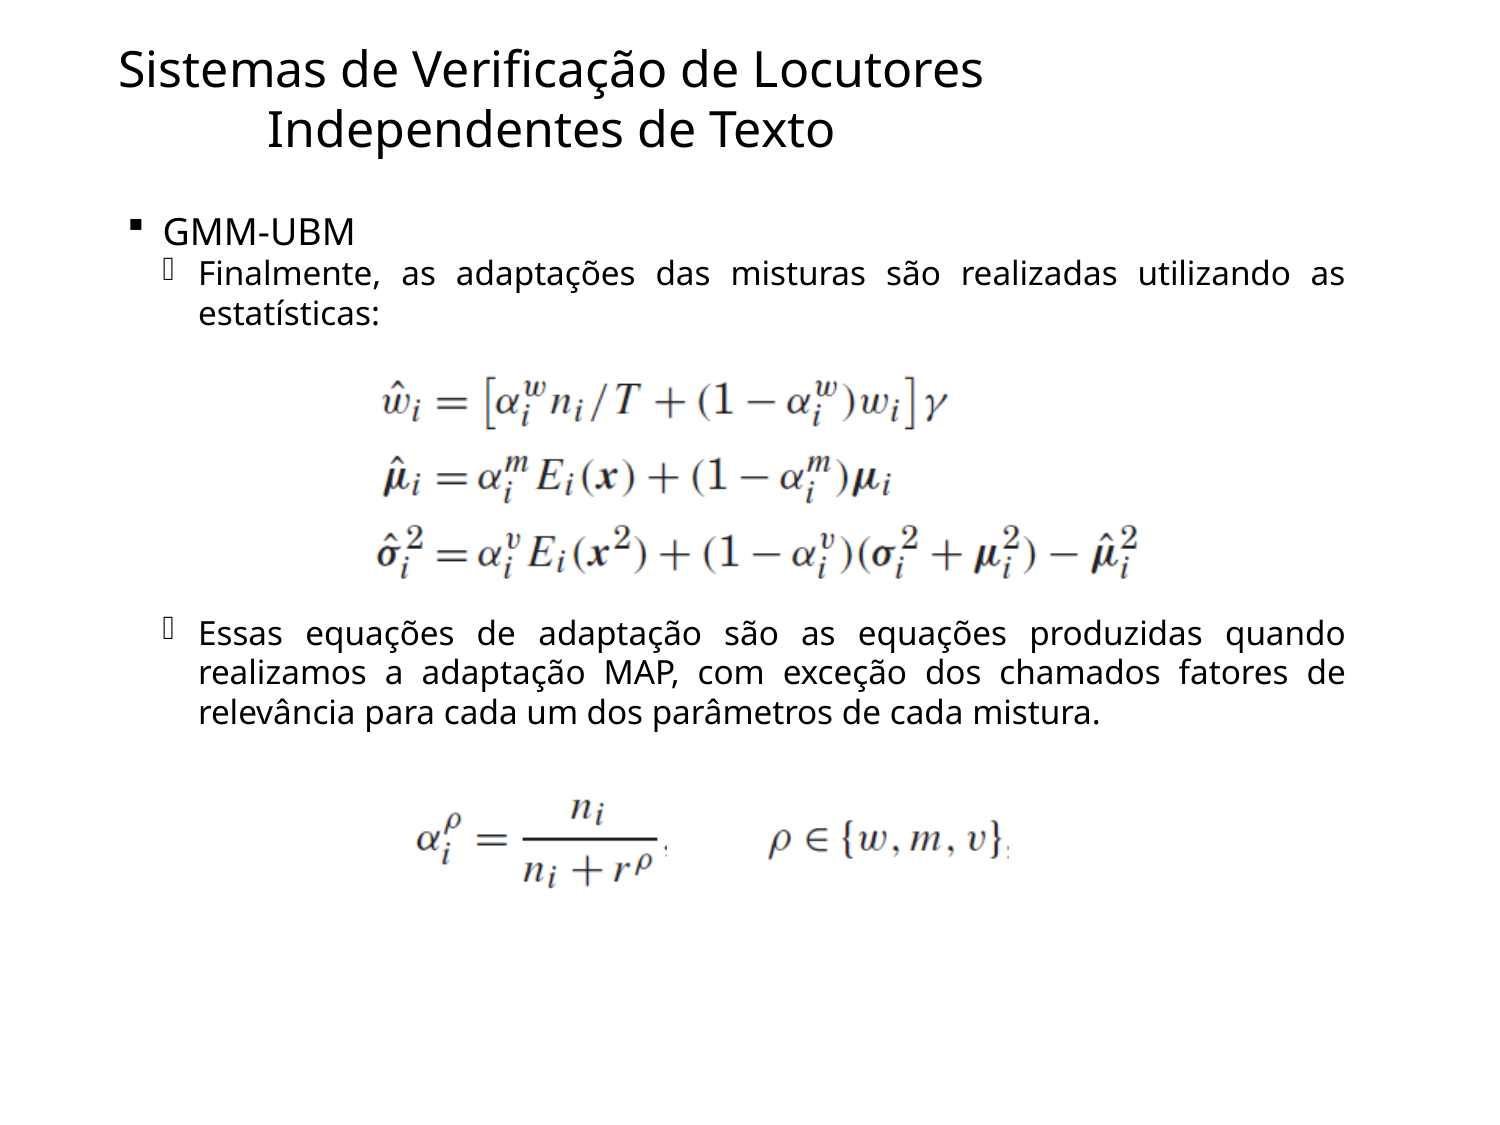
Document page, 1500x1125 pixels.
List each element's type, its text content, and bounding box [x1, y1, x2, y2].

picture [761, 811, 1009, 870]
picture [407, 786, 667, 904]
text_box Sistemas de Verificação de Locutores Independentes de Texto [49, 49, 1054, 145]
picture [360, 373, 1143, 593]
text_box GMM-UBM Finalmente, as adaptações das misturas são realizadas utilizando as estatísticas: Essas equações de adaptação são as equações produzidas quando realizamos a adaptação MAP, com exceção dos chamados fatores de relevância para cada um dos parâmetros de cada mistura. [112, 200, 1363, 963]
